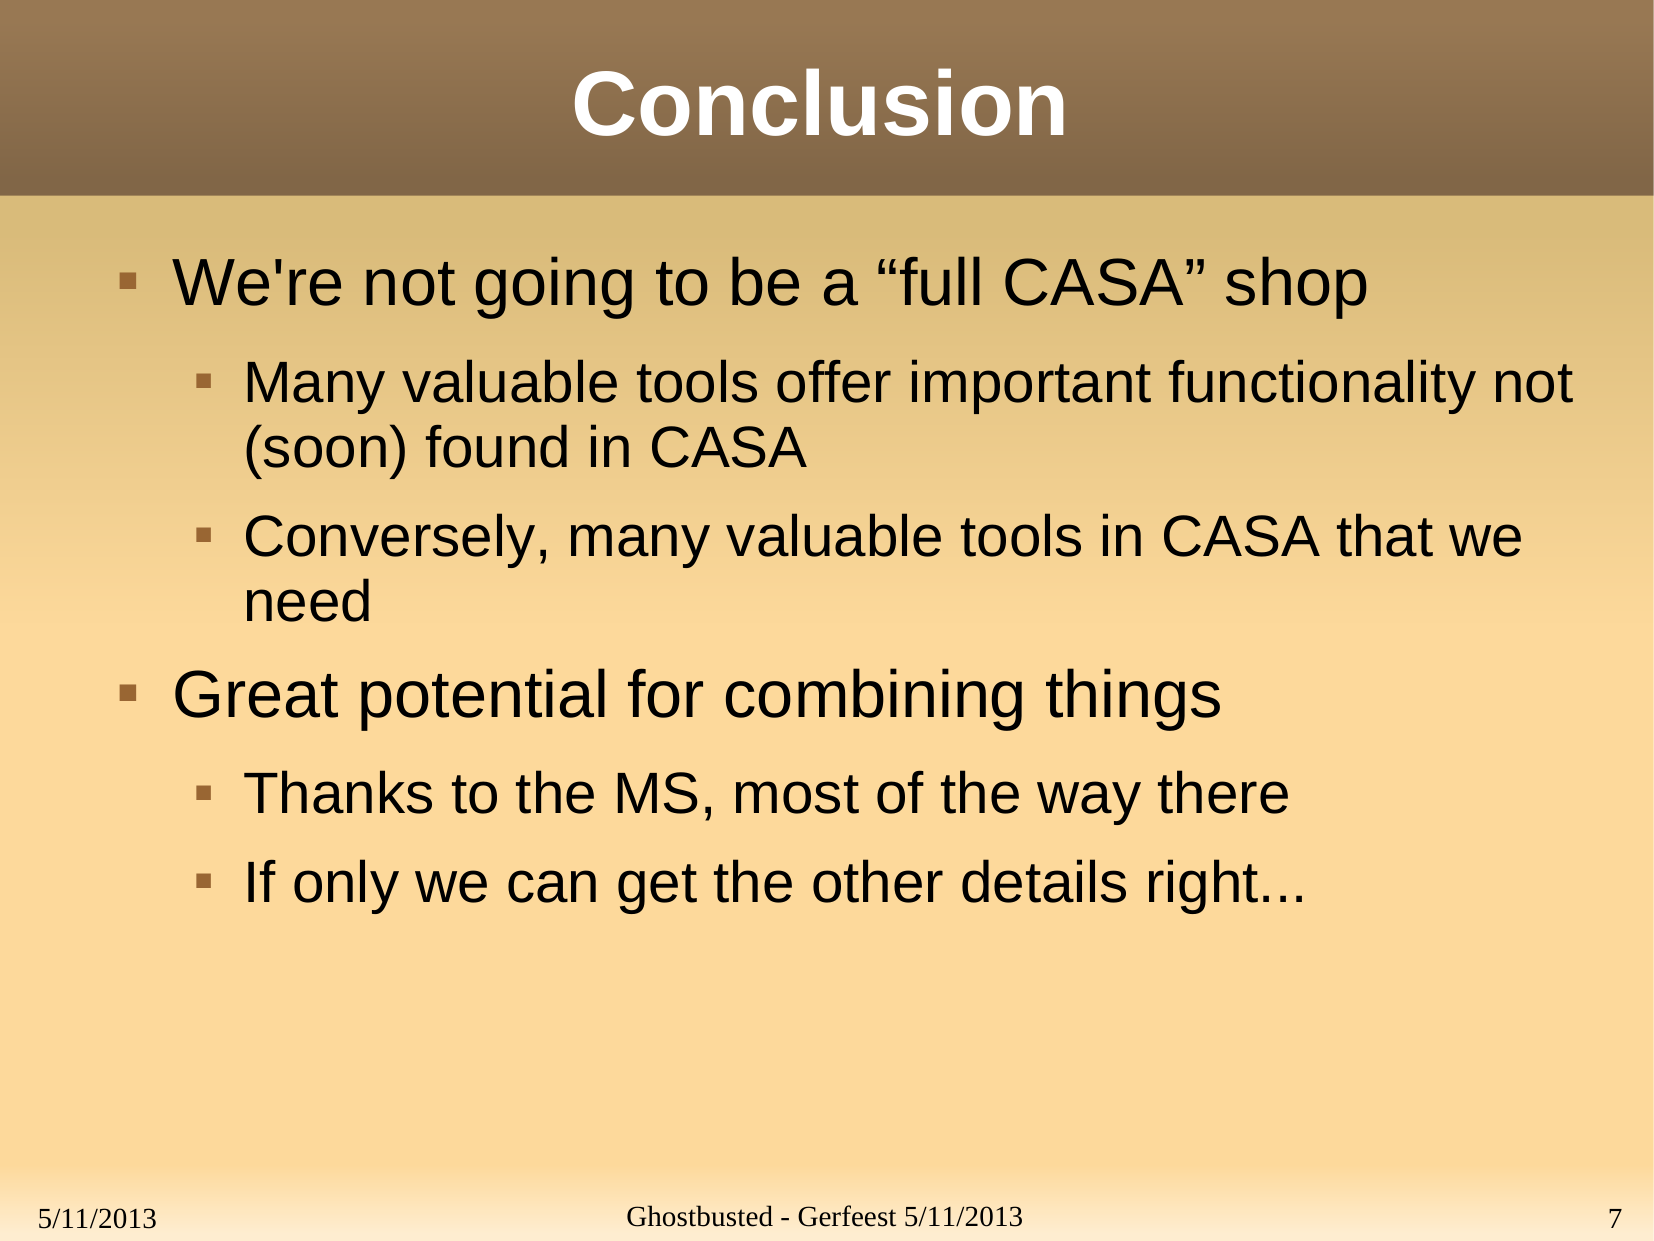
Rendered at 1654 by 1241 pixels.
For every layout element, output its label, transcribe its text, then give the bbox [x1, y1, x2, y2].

list We're not going to be a “full CASA” shop Many valuable tools offer important functionality not (soon) found in CASA Conversely, many valuable tools in CASA that we need Great potential for combining things Thanks to the MS, most of the way there If only we can get the other details right... [101, 245, 1613, 1135]
title Conclusion [76, 0, 1565, 208]
picture [0, 0, 1654, 1241]
